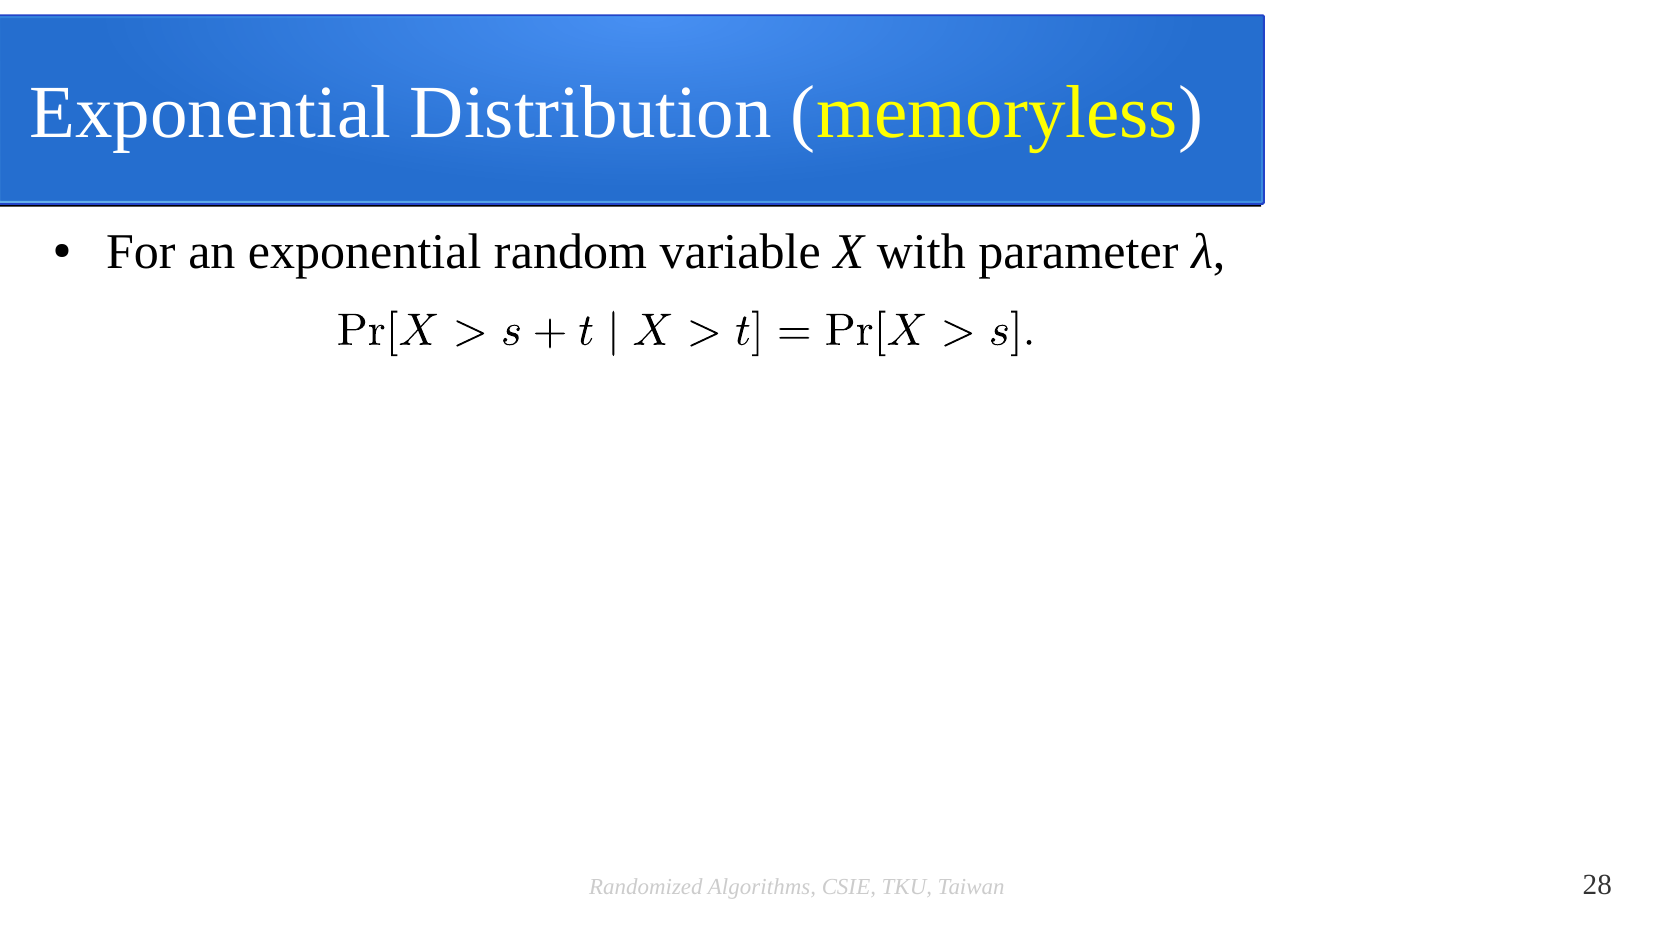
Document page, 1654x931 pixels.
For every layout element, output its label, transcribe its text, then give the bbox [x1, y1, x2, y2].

title Exponential Distribution (memoryless) [29, 35, 1247, 189]
picture [336, 310, 1032, 357]
list For an exponential random variable X with parameter λ, [35, 224, 1524, 764]
